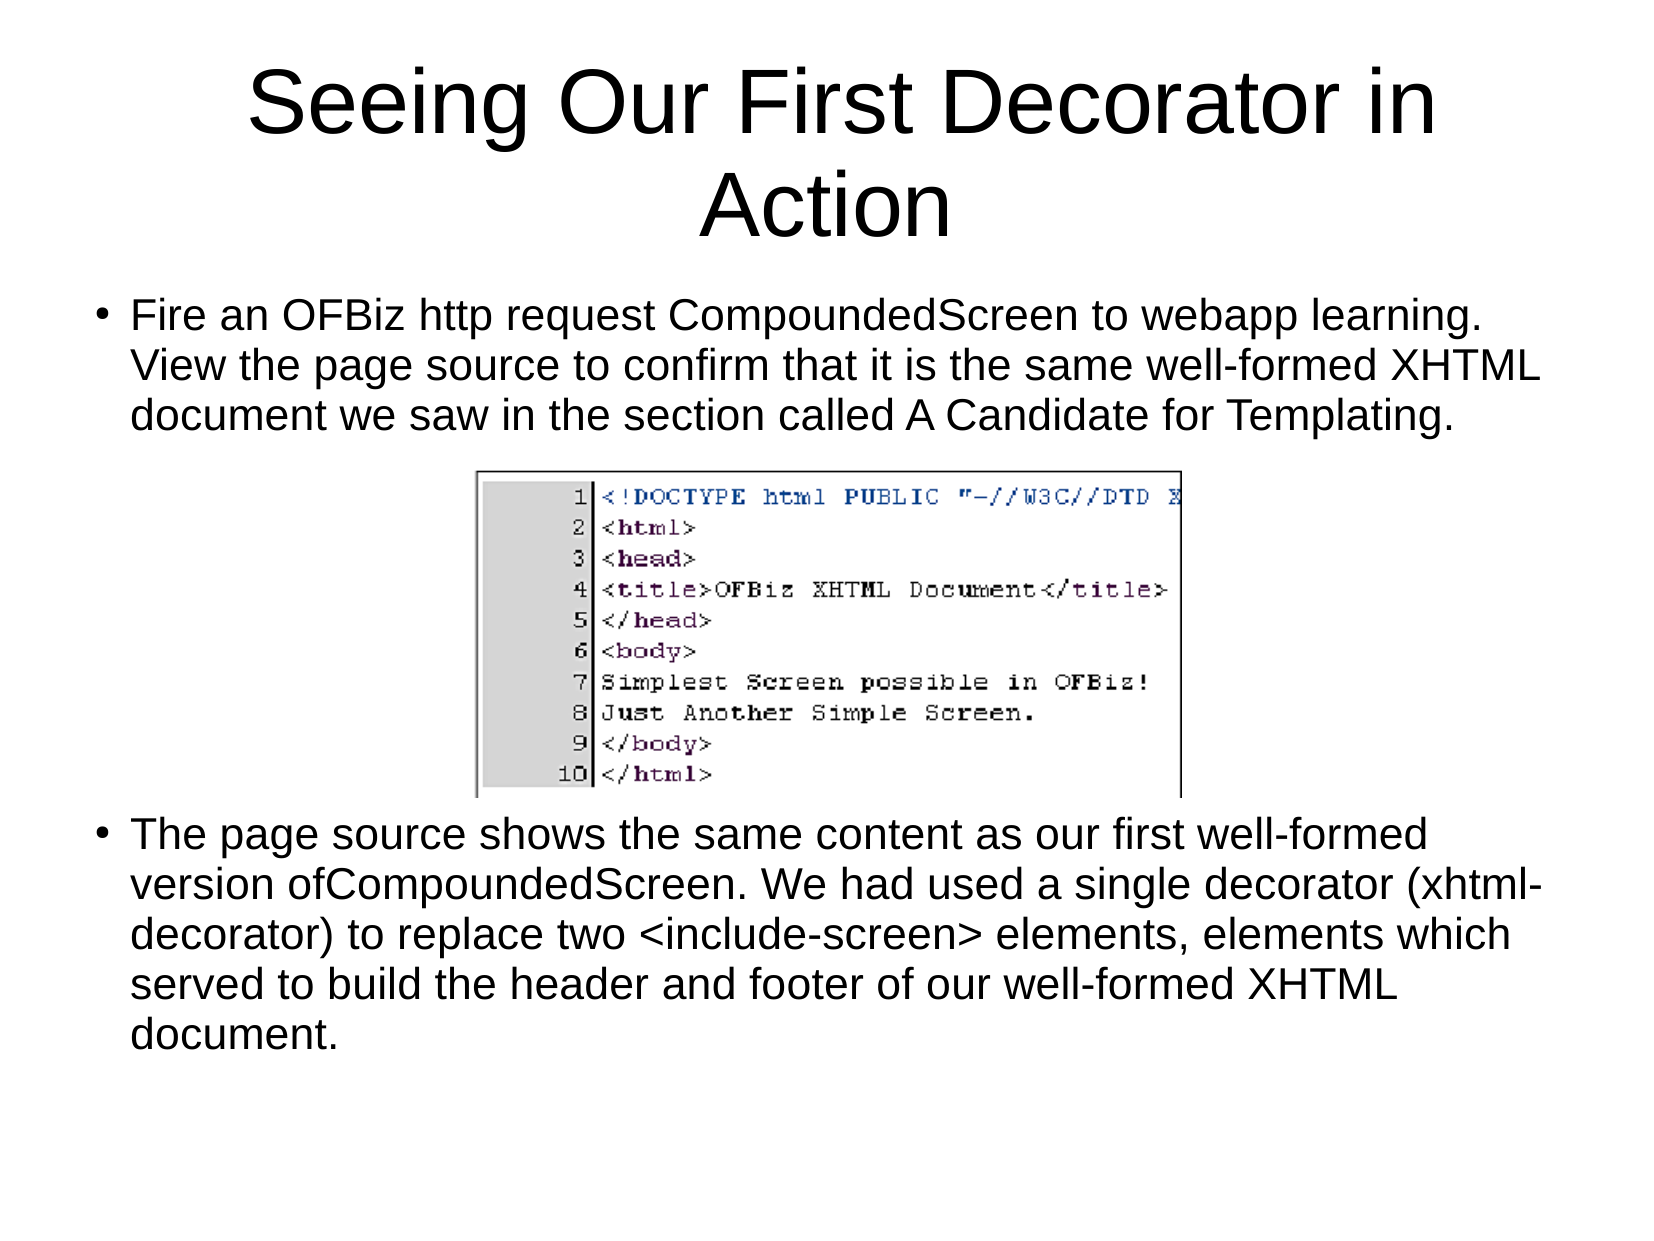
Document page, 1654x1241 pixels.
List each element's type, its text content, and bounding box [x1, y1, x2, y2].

picture [472, 468, 1182, 798]
title Seeing Our First Decorator in Action [82, 39, 1571, 267]
list Fire an OFBiz http request CompoundedScreen to webapp learning. View the page source to confirm that it is the same well-formed XHTML document we saw in the section called A Candidate for Templating. The page source shows the same content as our first well-formed version ofCompoundedScreen. We had used a single decorator (xhtml-decorator) to replace two <include-screen> elements, elements which served to build the header and footer of our well-formed XHTML document. [82, 290, 1571, 1109]
